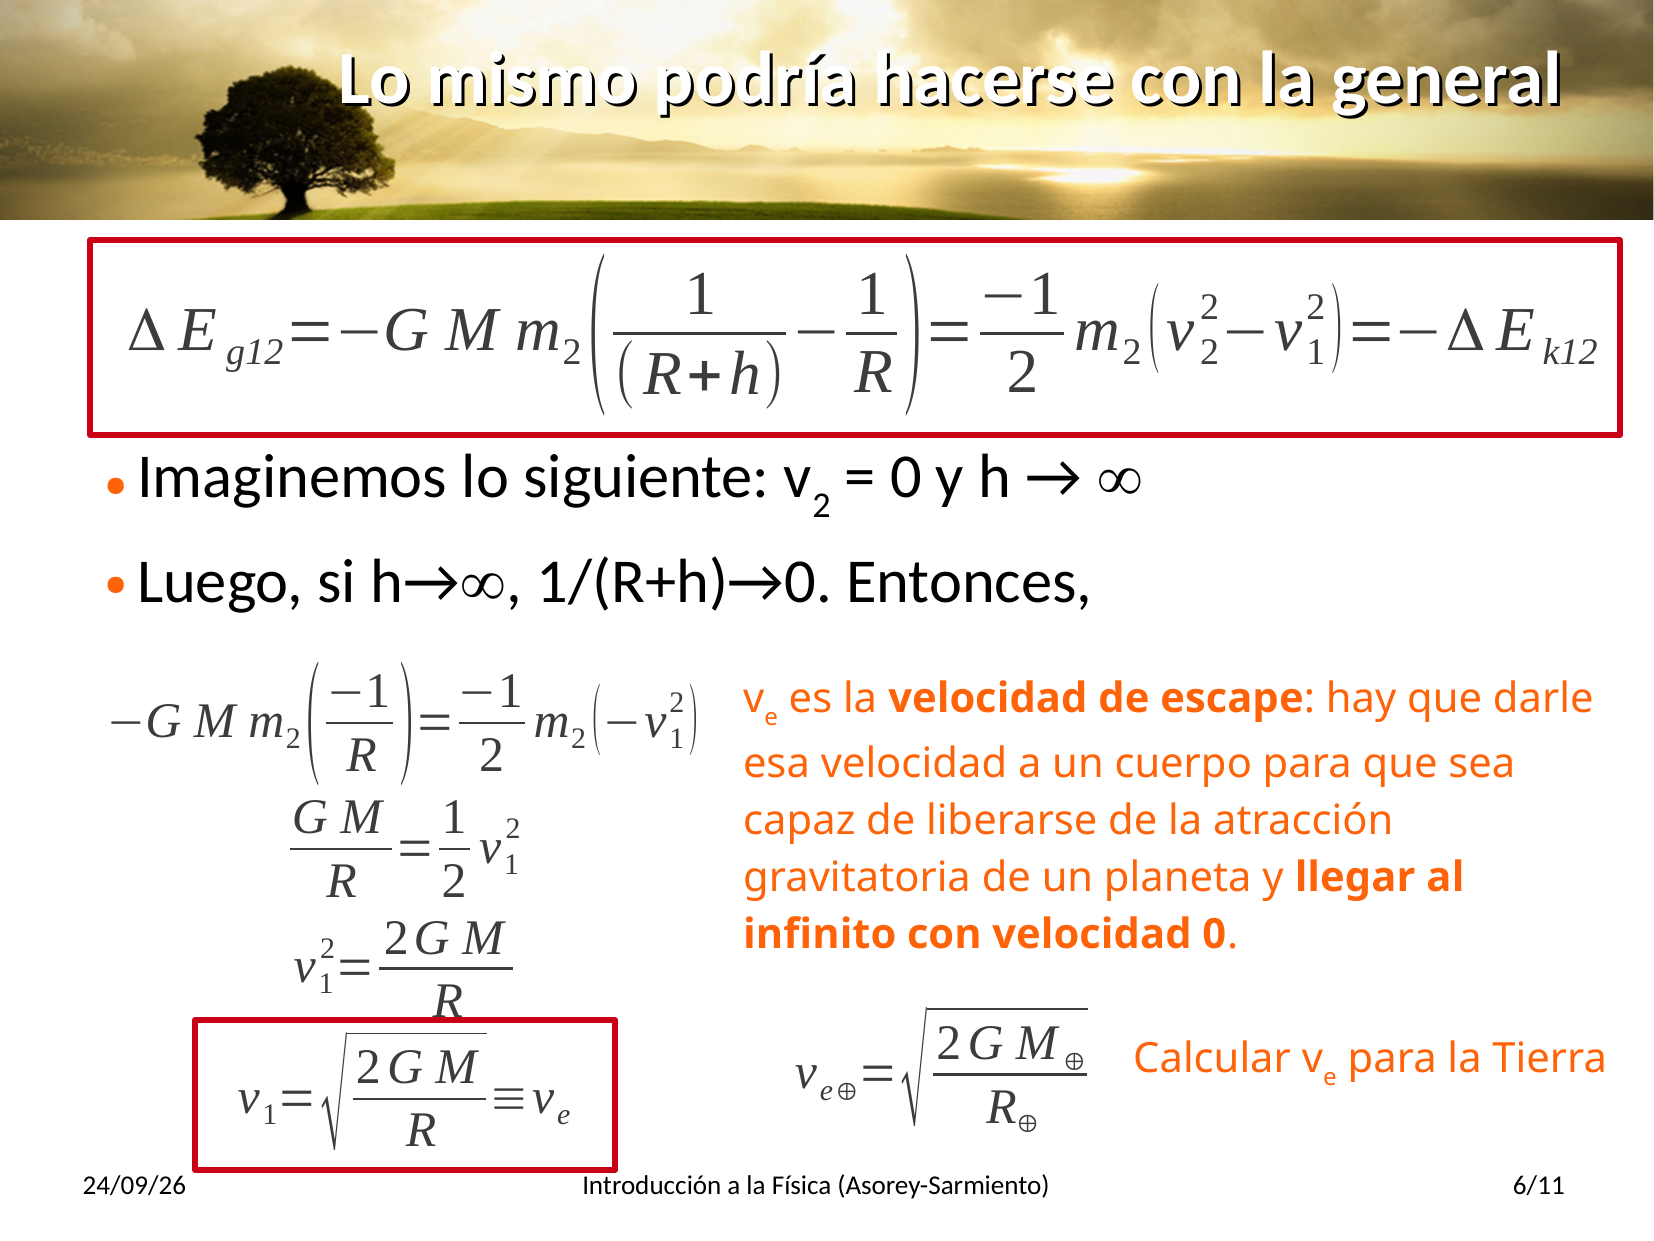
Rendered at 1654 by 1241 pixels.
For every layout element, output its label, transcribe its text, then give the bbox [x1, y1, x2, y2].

chart [120, 250, 1605, 421]
list Imaginemos lo siguiente: v2 = 0 y h → ¥ Luego, si h→¥, 1/(R+h)→0. Entonces, [75, 450, 1564, 691]
text_box Calcular ve para la Tierra [1118, 1020, 1636, 1108]
title Lo mismo podría hacerse con la general [75, 19, 1564, 151]
text_box ve es la velocidad de escape: hay que darle esa velocidad a un cuerpo para que sea capaz de liberarse de la atracción gravitatoria de un planeta y llegar al infinito con velocidad 0. [728, 660, 1636, 903]
chart [787, 1005, 1096, 1135]
picture [0, 0, 1654, 220]
chart [100, 658, 706, 1216]
